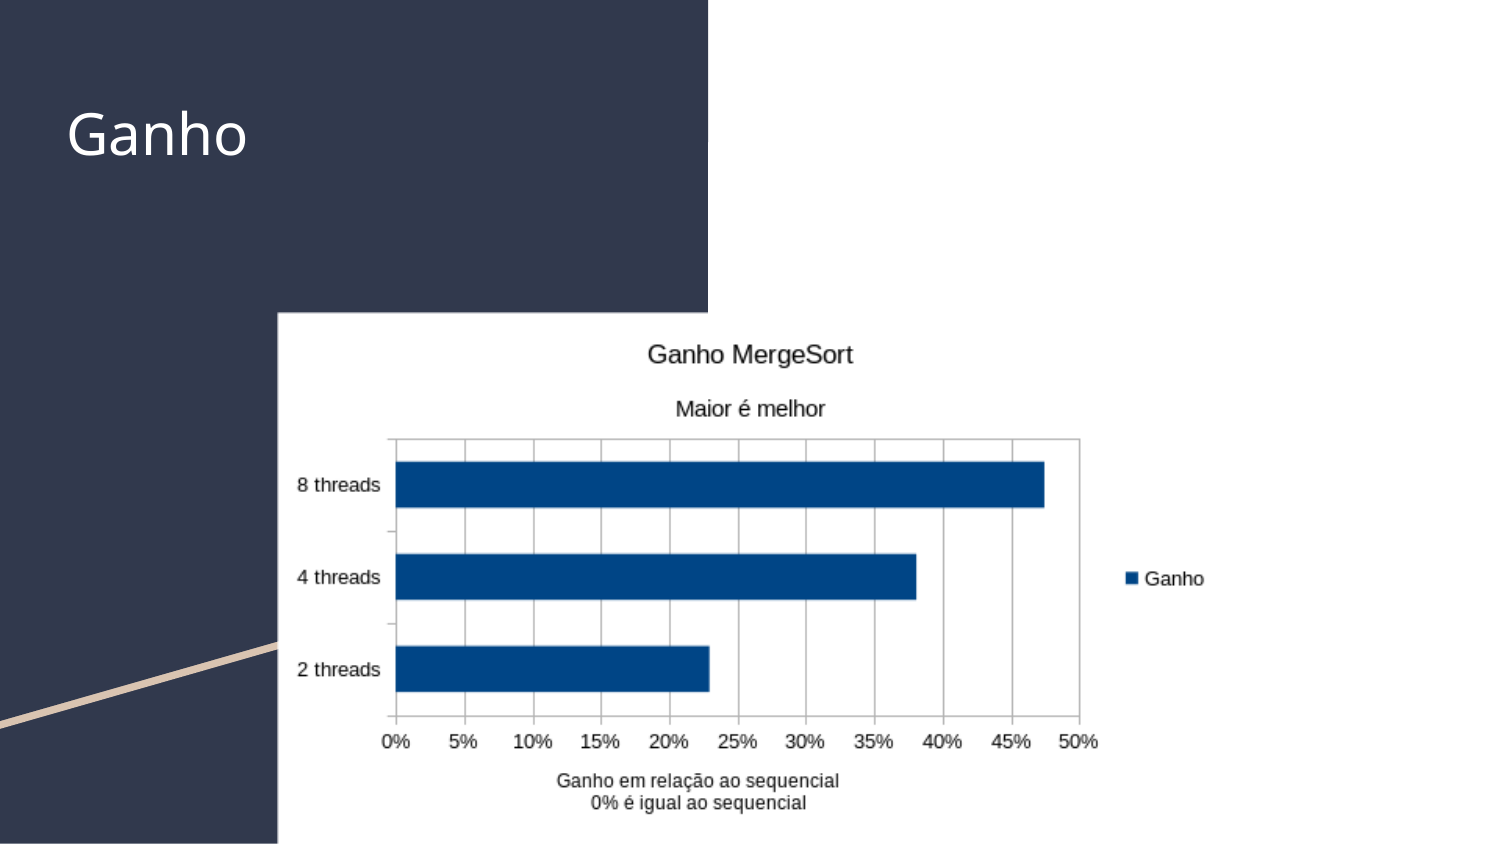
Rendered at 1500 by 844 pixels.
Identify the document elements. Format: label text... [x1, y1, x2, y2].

picture [277, 312, 1223, 844]
title Ganho [51, 82, 660, 494]
